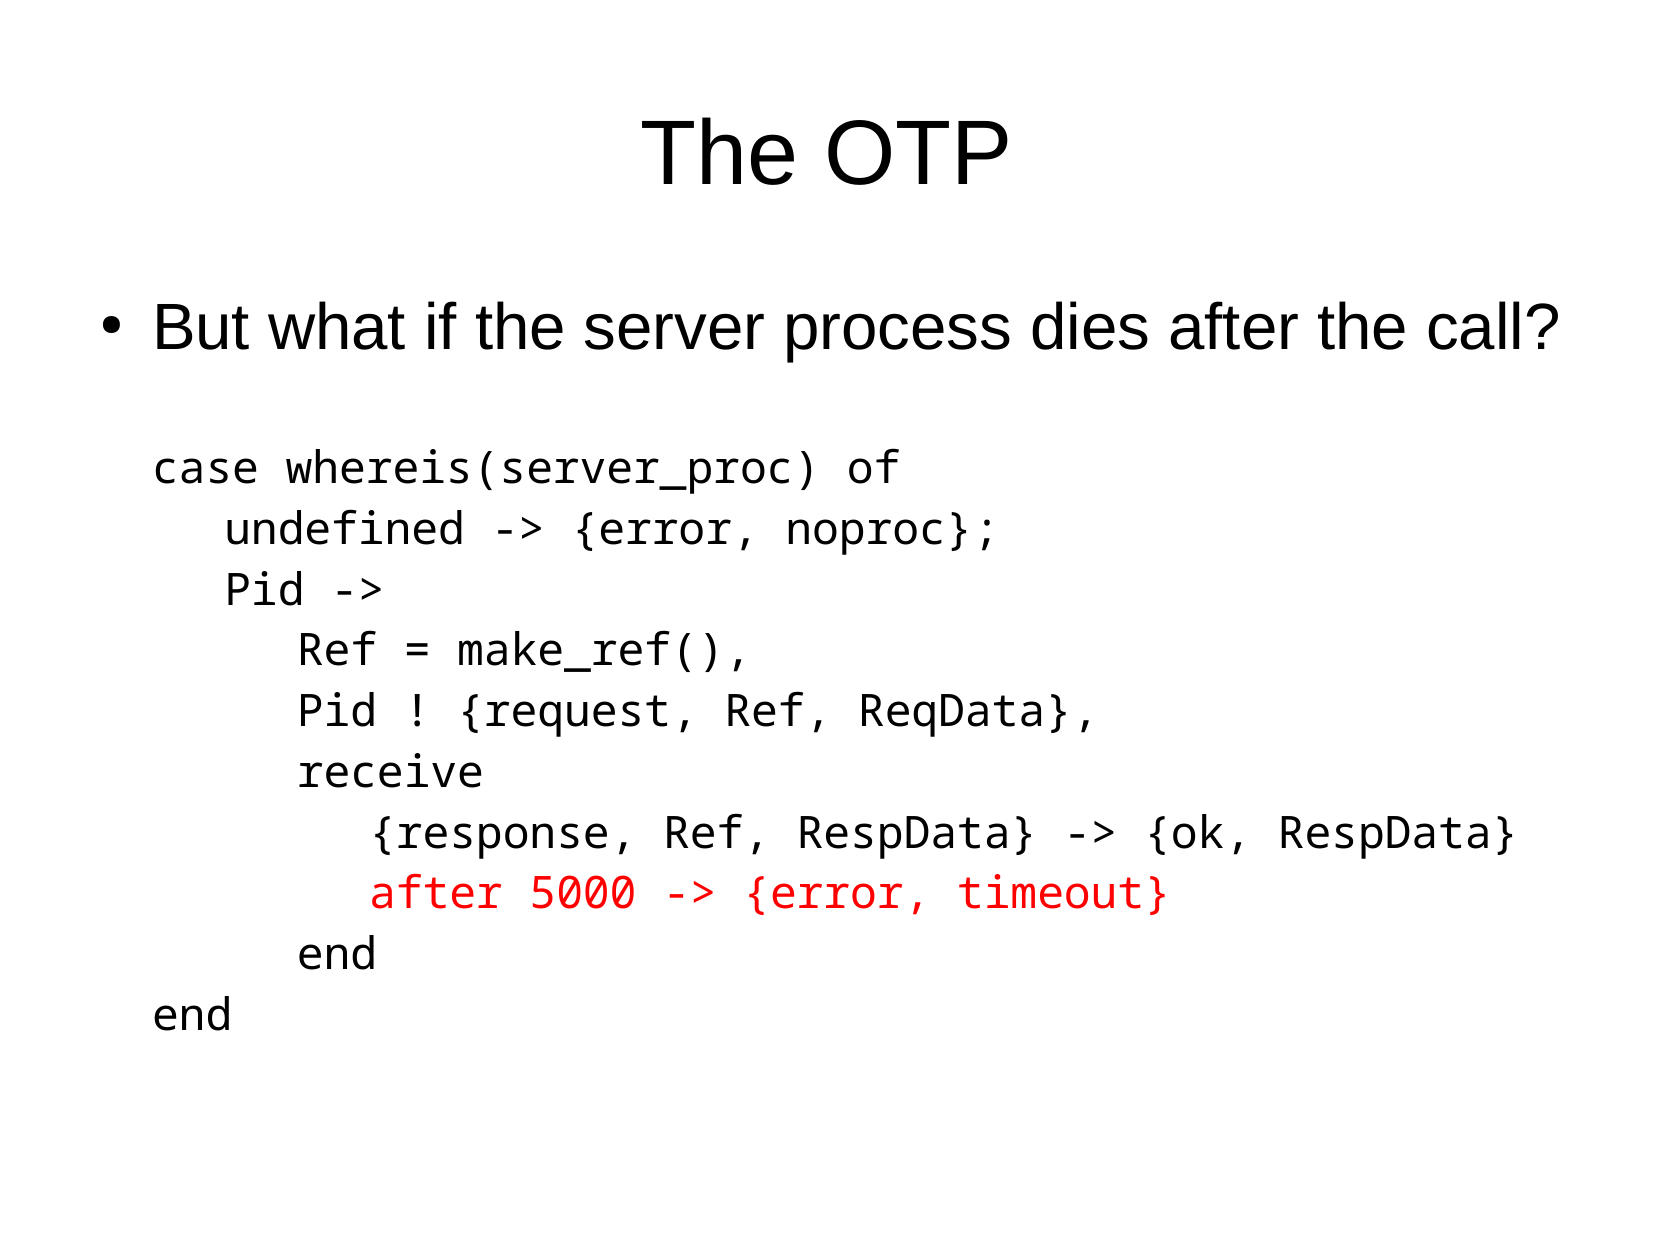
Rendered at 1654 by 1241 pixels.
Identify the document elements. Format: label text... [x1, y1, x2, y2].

list But what if the server process dies after the call? case whereis(server_proc) of undefined -> {error, noproc}; Pid -> Ref = make_ref(), Pid ! {request, Ref, ReqData}, receive {response, Ref, RespData} -> {ok, RespData} after 5000 -> {error, timeout} end end [82, 290, 1571, 1109]
title The OTP [82, 49, 1571, 257]
